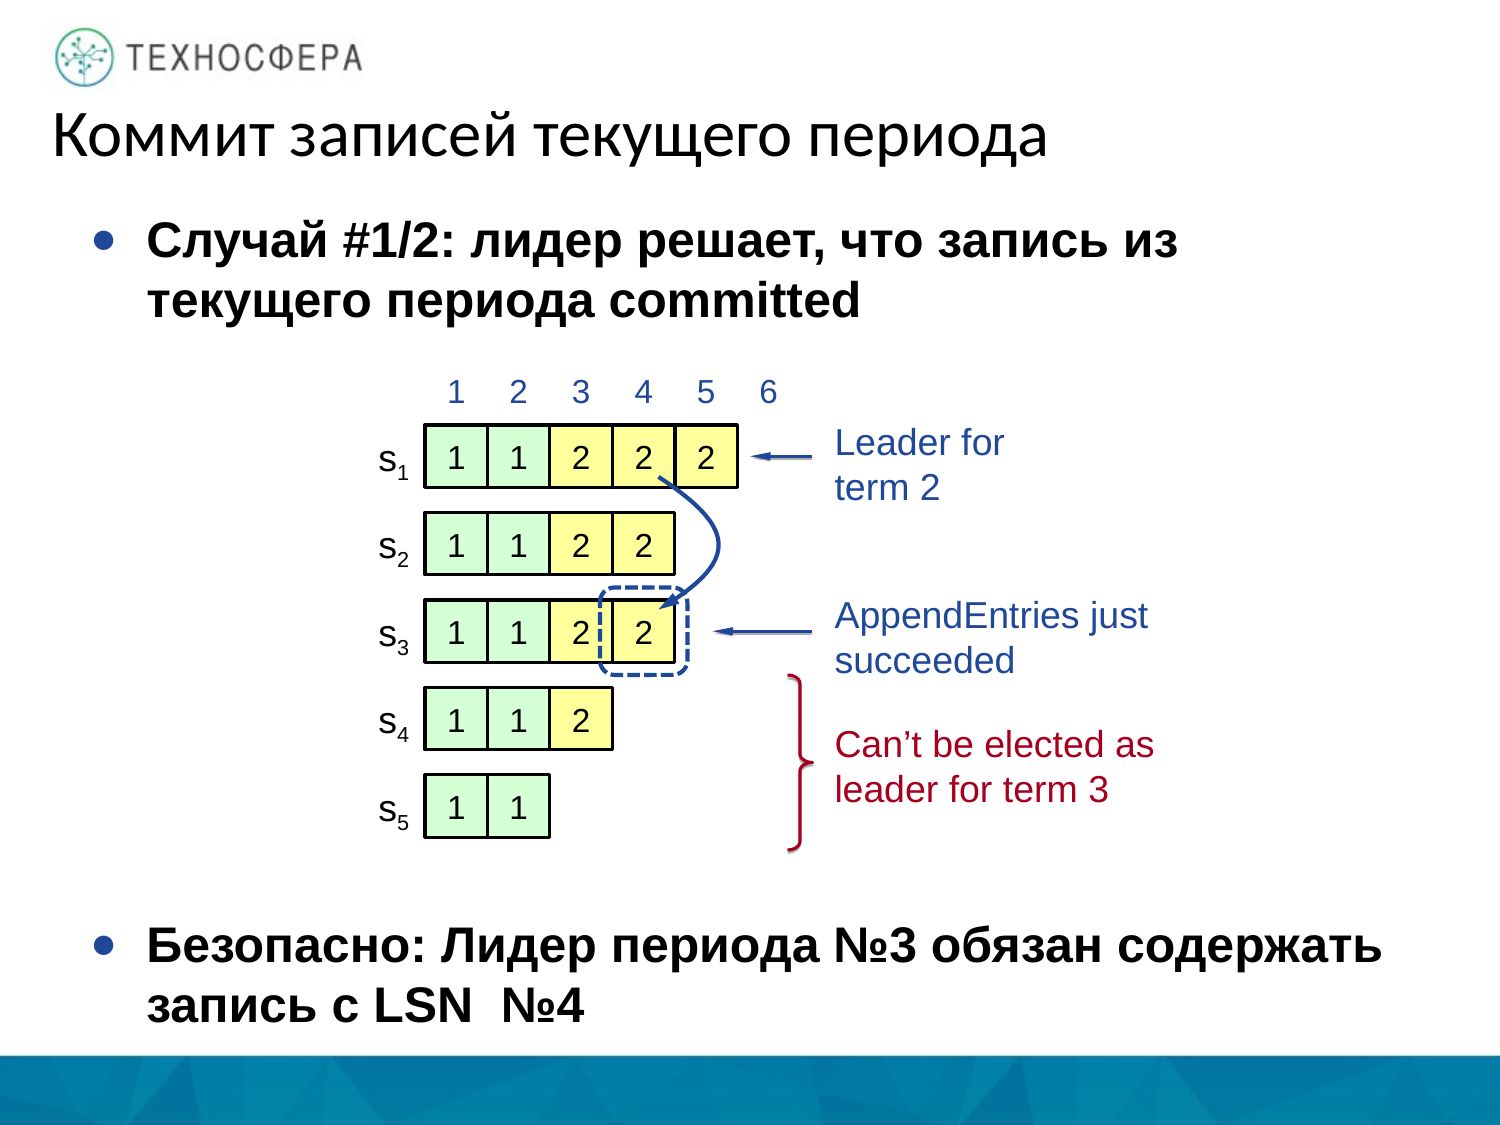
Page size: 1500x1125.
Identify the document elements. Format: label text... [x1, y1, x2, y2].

text_box 1 [424, 512, 487, 575]
text_box 2 [674, 424, 738, 488]
text_box 2 [549, 424, 612, 488]
text_box Leader for term 2 [834, 417, 1048, 508]
text_box Can’t be elected as leader for term 3 [834, 720, 1250, 811]
text_box 2 [612, 424, 674, 488]
picture [0, 0, 1500, 1057]
text_box 1 [424, 687, 487, 750]
text_box 1 [424, 774, 487, 838]
text_box s3 [362, 608, 425, 660]
text_box s2 [362, 520, 425, 573]
title Коммит записей текущего периода [37, 79, 1463, 180]
text_box 2 [549, 512, 612, 575]
text_box s5 [362, 783, 425, 835]
text_box 5 [674, 362, 737, 418]
text_box 4 [612, 362, 674, 418]
text_box 2 [612, 599, 675, 663]
text_box 1 [487, 512, 549, 575]
text_box 2 [549, 599, 612, 663]
text_box 3 [549, 362, 612, 418]
text_box 1 [424, 424, 487, 488]
text_box 1 [487, 424, 549, 488]
text_box 1 [424, 362, 487, 418]
text_box s1 [362, 433, 425, 485]
text_box 6 [737, 362, 800, 418]
text_box 1 [424, 599, 487, 663]
text_box 2 [612, 512, 675, 575]
list Случай #1/2: лидер решает, что запись из текущего периода committed Безопасно: Лидер периода №3 обязан содержать запись с LSN №4 [75, 200, 1425, 1005]
text_box 1 [487, 599, 549, 663]
text_box 2 [549, 687, 613, 750]
text_box 1 [487, 774, 550, 838]
text_box 1 [487, 687, 549, 750]
text_box 2 [487, 362, 549, 418]
text_box AppendEntries just succeeded [834, 591, 1250, 682]
text_box s4 [362, 695, 425, 748]
